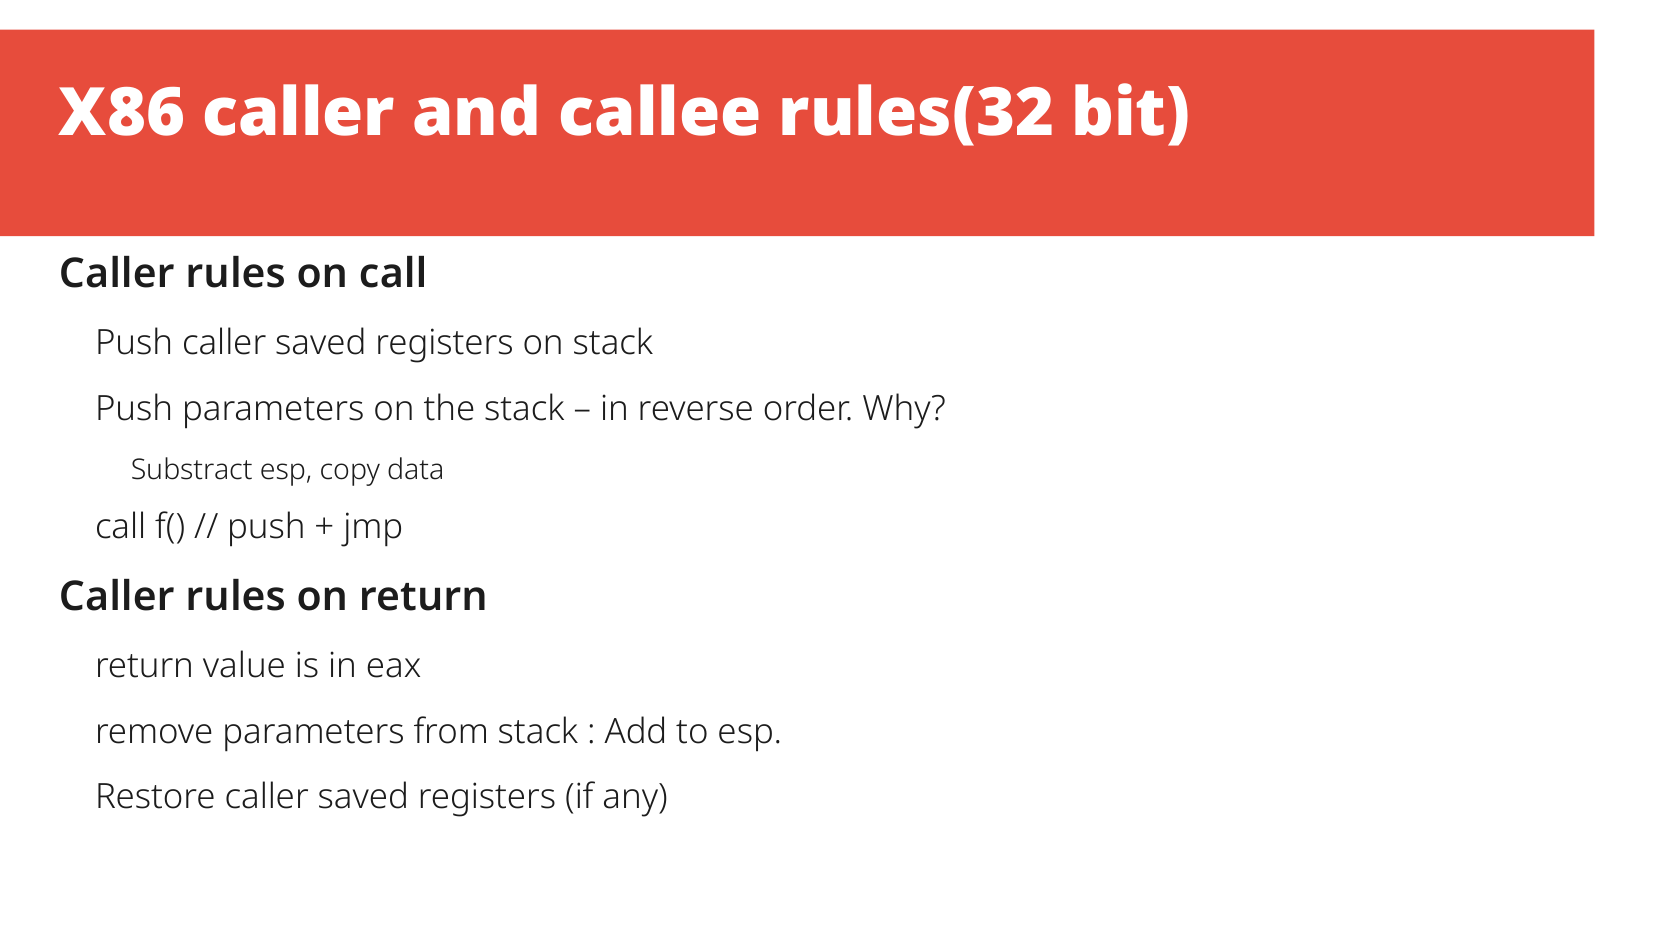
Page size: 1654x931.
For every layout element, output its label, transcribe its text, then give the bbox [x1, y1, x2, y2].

title X86 caller and callee rules(32 bit) [59, 44, 1595, 156]
list Caller rules on call Push caller saved registers on stack Push parameters on the stack – in reverse order. Why? Substract esp, copy data call f() // push + jmp Caller rules on return return value is in eax remove parameters from stack : Add to esp. Restore caller saved registers (if any) [59, 243, 1565, 820]
